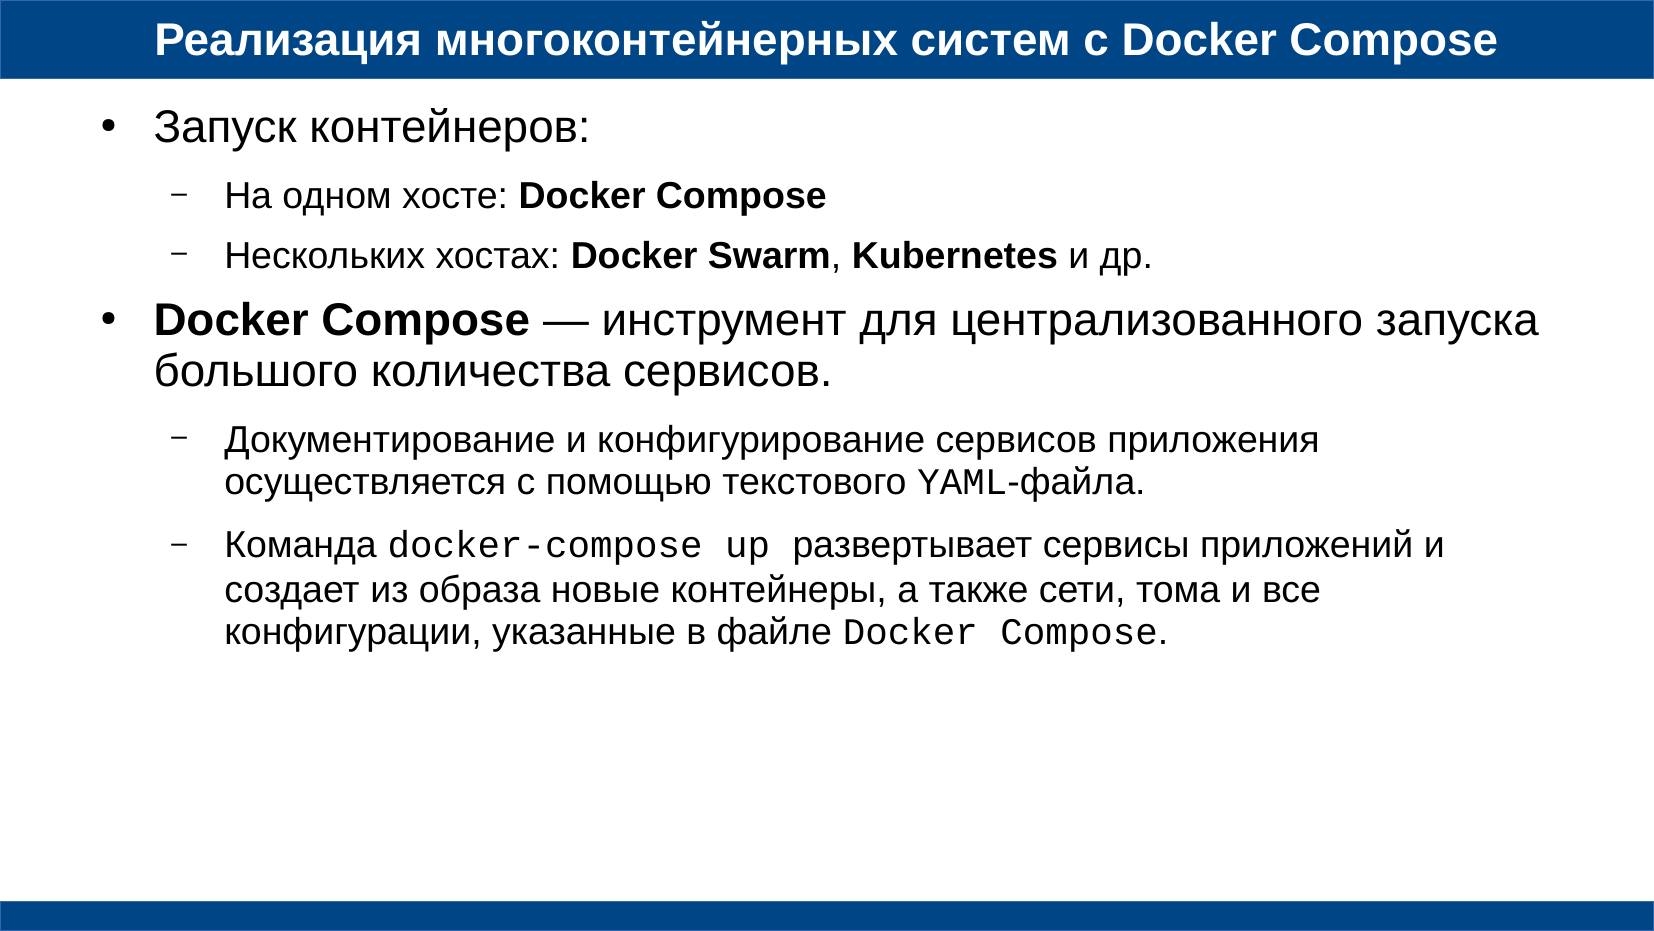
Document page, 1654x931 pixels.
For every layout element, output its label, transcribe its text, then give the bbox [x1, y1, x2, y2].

list Запуск контейнеров: На одном хосте: Docker Compose Нескольких хостах: Docker Swarm, Kubernetes и др. Docker Compose — инструмент для централизованного запуска большого количества сервисов. Документирование и конфигурирование сервисов приложения осуществляется с помощью текстового YAML-файла. Команда docker‑compose up развертывает сервисы приложений и создает из образа новые контейнеры, а также сети, тома и все конфигурации, указанные в файле Docker Compose. [82, 101, 1571, 796]
title Реализация многоконтейнерных систем с Docker Compose [0, 0, 1654, 79]
